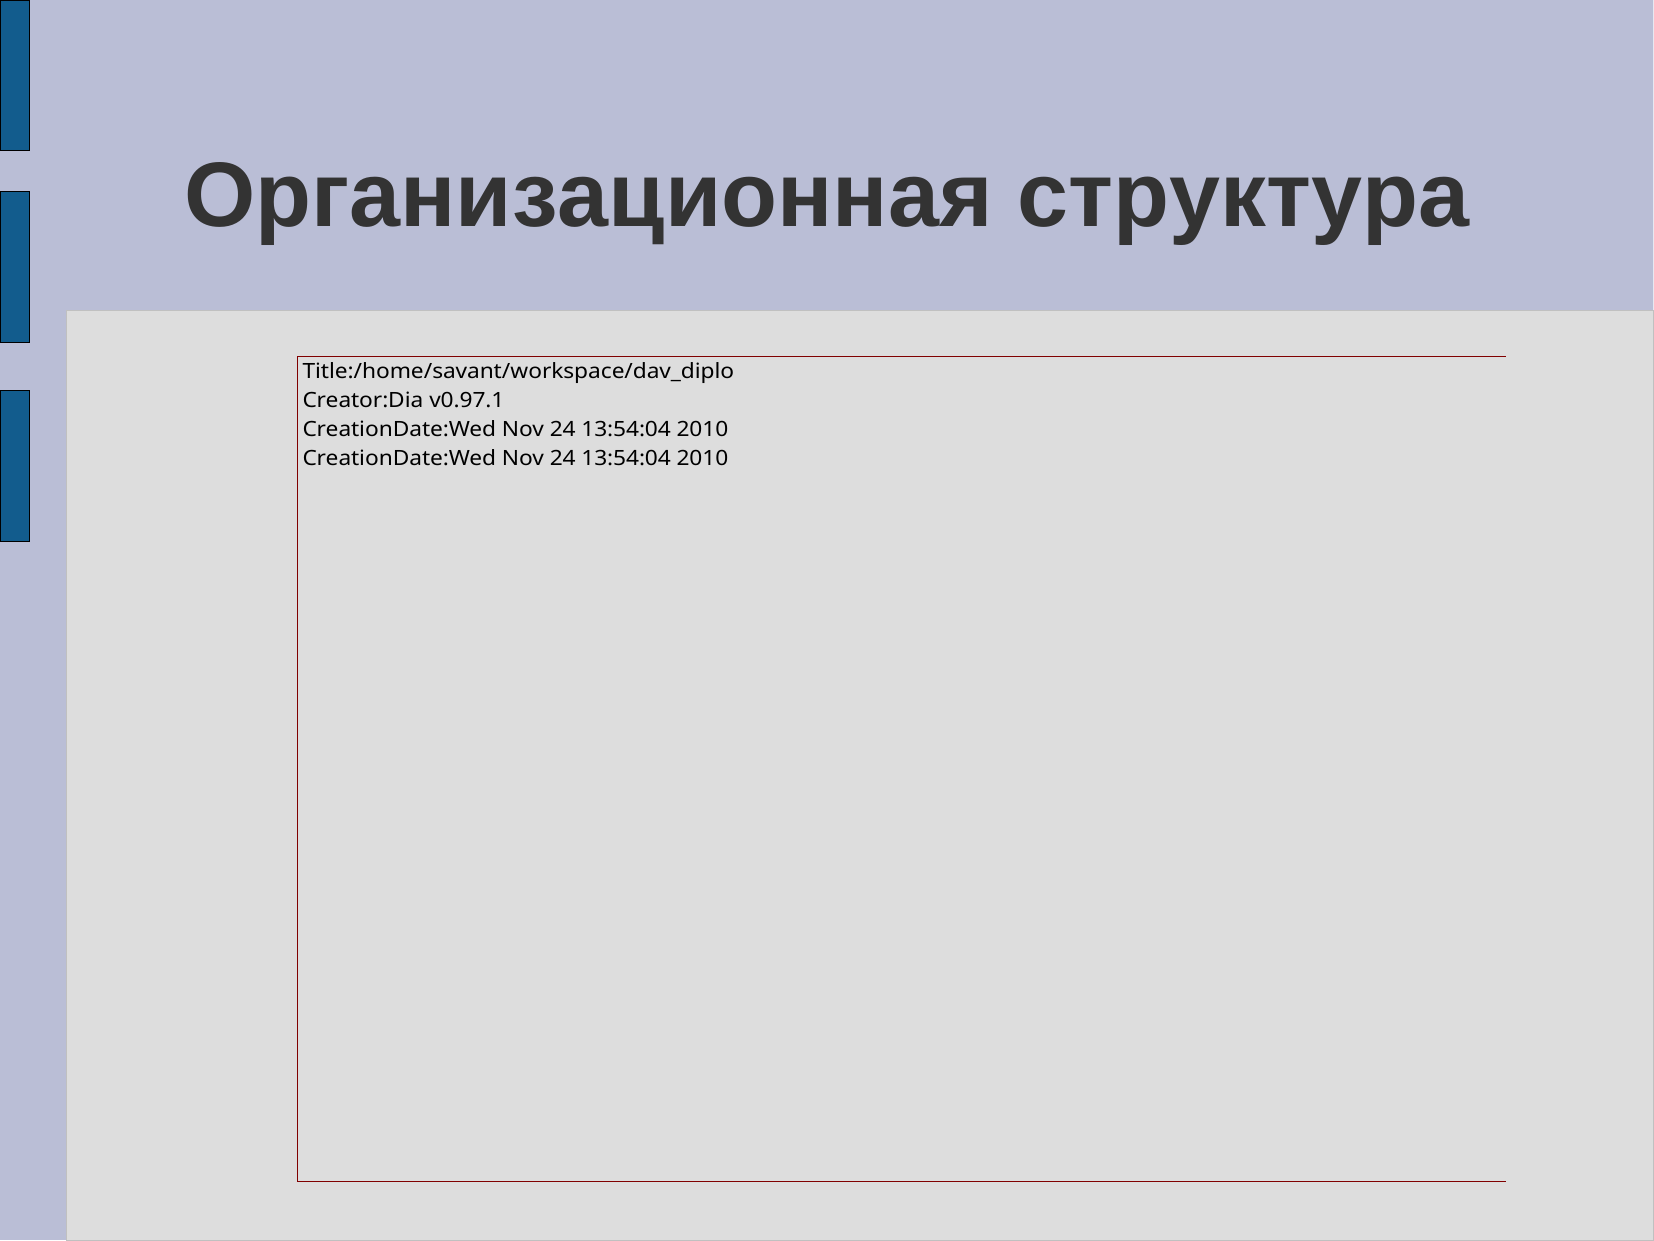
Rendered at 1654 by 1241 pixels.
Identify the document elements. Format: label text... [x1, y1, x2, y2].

title Организационная структура [121, 91, 1534, 299]
picture [295, 354, 1506, 1182]
